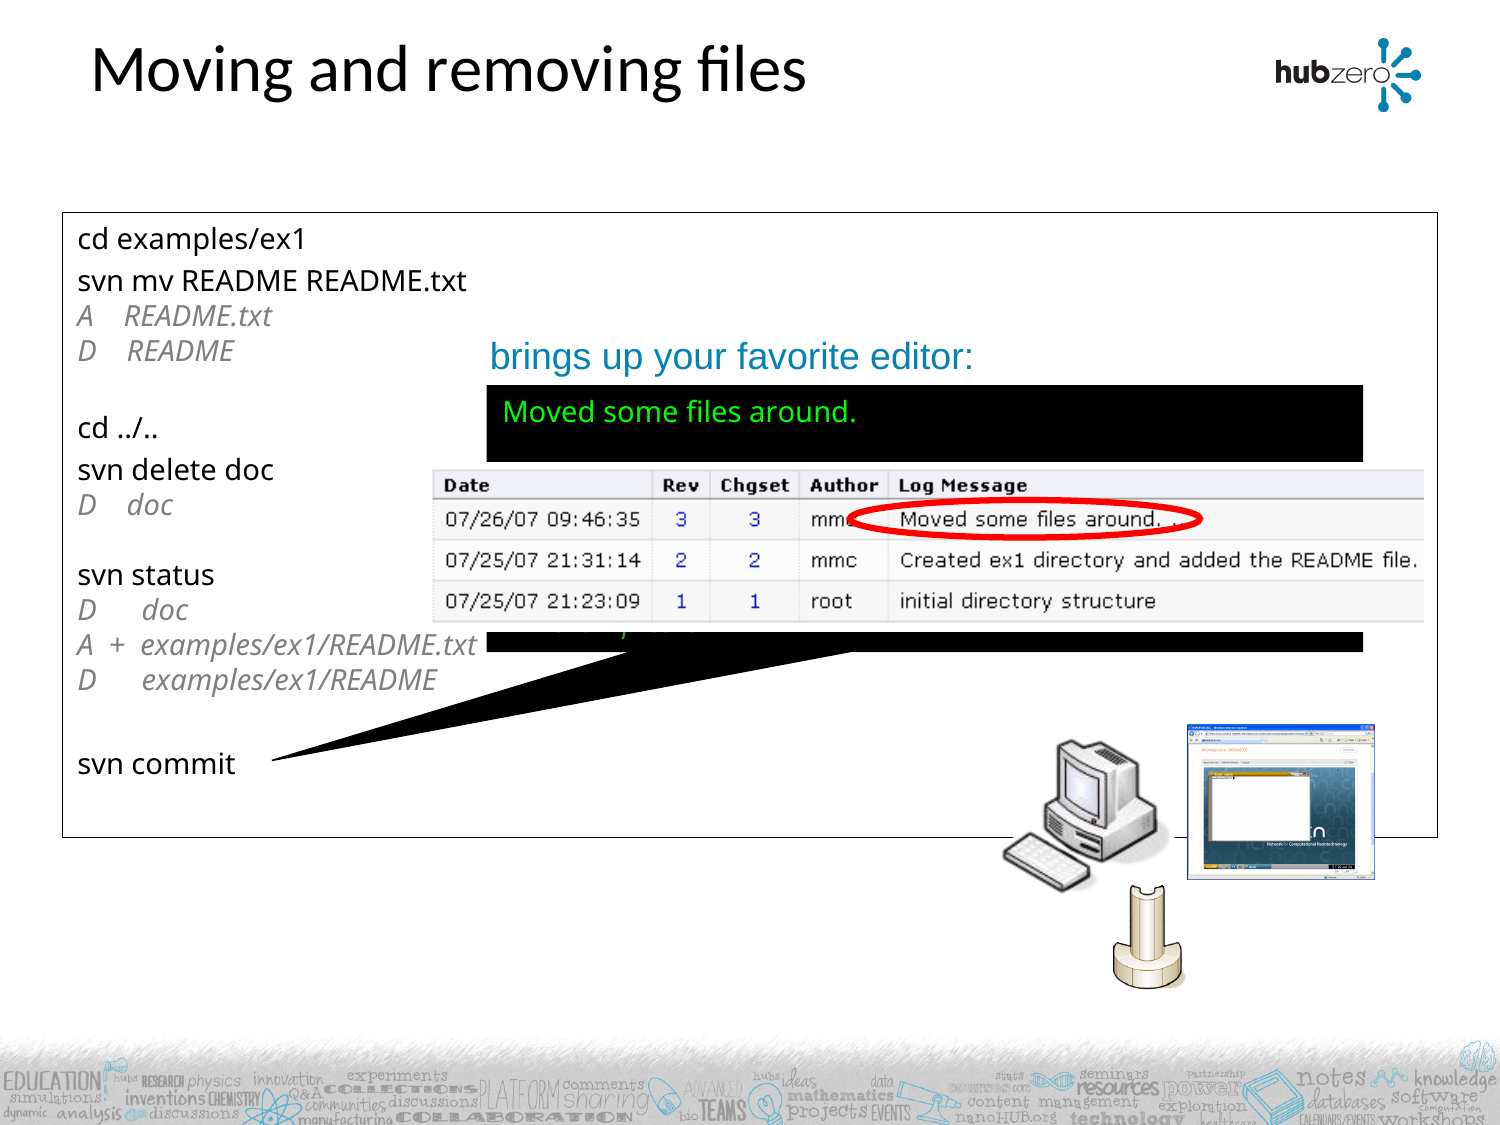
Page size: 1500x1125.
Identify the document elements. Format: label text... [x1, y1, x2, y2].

text_box Moved some files around. --This line, and those below, will be ignored-- D doc A examples/ex1/README.txt D examples/ex1/README [487, 385, 1363, 462]
text_box cd examples/ex1 svn mv README README.txt A README.txt D README cd ../.. svn delete doc D doc svn status D doc A + examples/ex1/README.txt D examples/ex1/README svn commit [62, 212, 1438, 838]
picture [1272, 35, 1424, 115]
picture [425, 462, 1424, 632]
text_box brings up your favorite editor: [474, 324, 990, 386]
picture [999, 724, 1375, 996]
text_box Moved some files around. --This line, and those below, will be ignored-- D doc A examples/ex1/README.txt D examples/ex1/README [271, 632, 1363, 761]
picture [0, 1034, 1500, 1125]
text_box Moving and removing files [75, 12, 1249, 118]
